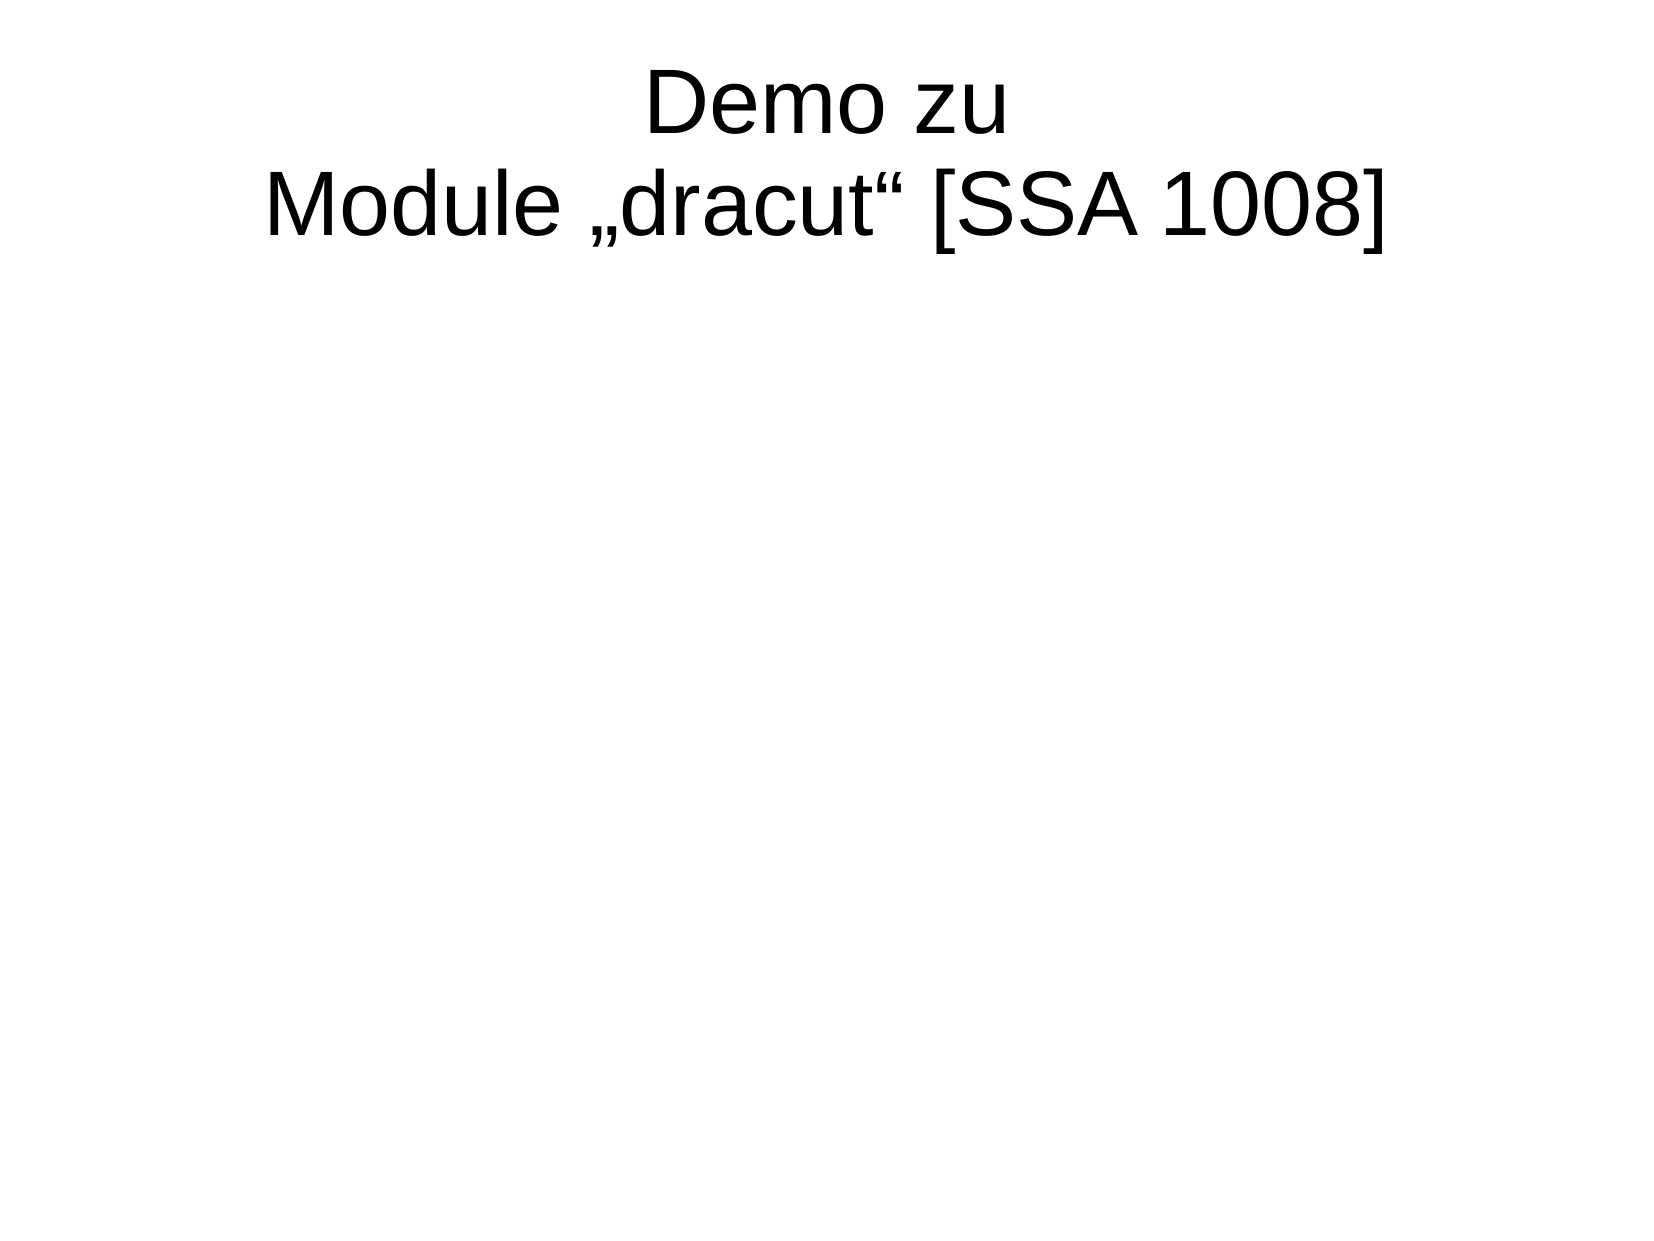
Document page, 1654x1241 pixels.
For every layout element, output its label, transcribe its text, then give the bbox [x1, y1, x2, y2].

title Demo zu Module „dracut“ [SSA 1008] [82, 49, 1571, 257]
